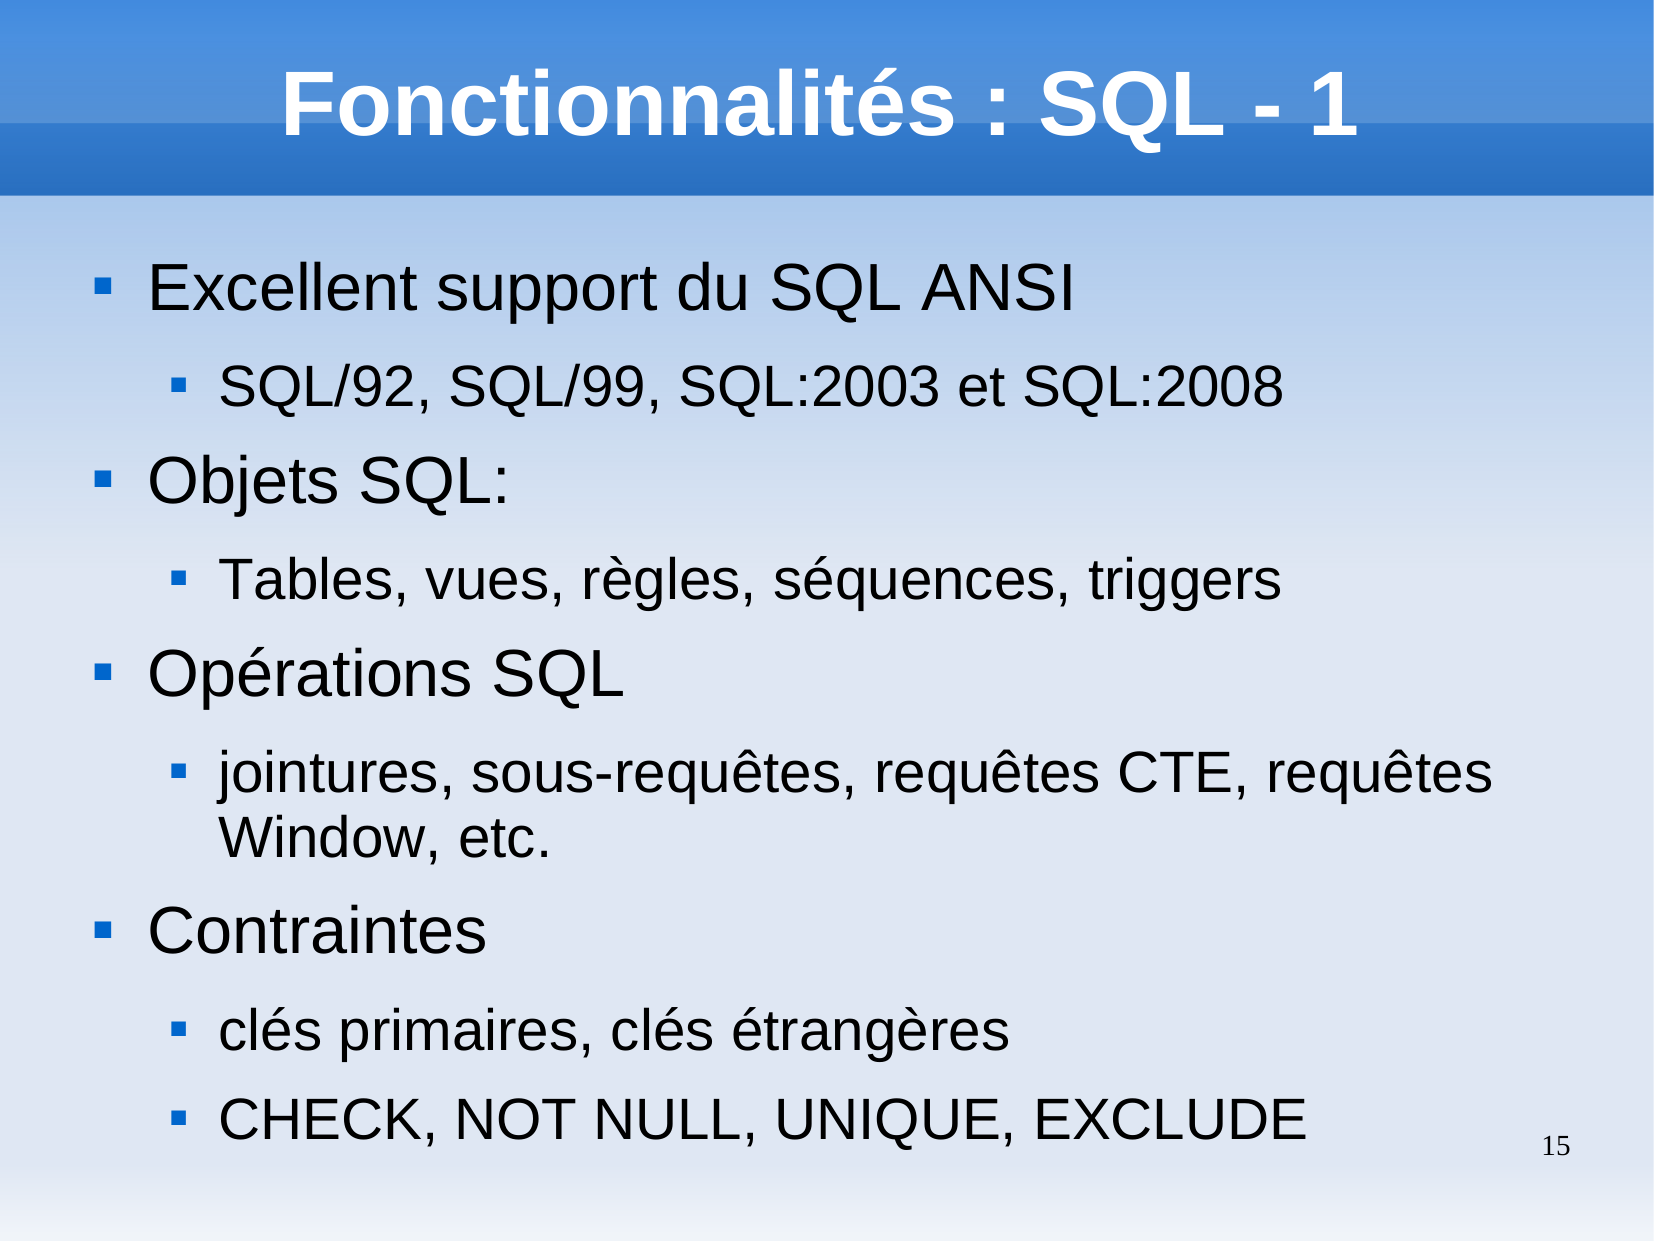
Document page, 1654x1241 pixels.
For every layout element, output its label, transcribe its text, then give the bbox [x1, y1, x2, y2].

title Fonctionnalités : SQL - 1 [76, 0, 1565, 208]
picture [0, 0, 1654, 1241]
list Excellent support du SQL ANSI SQL/92, SQL/99, SQL:2003 et SQL:2008 Objets SQL: Tables, vues, règles, séquences, triggers Opérations SQL jointures, sous-requêtes, requêtes CTE, requêtes Window, etc. Contraintes clés primaires, clés étrangères CHECK, NOT NULL, UNIQUE, EXCLUDE [76, 249, 1565, 1152]
